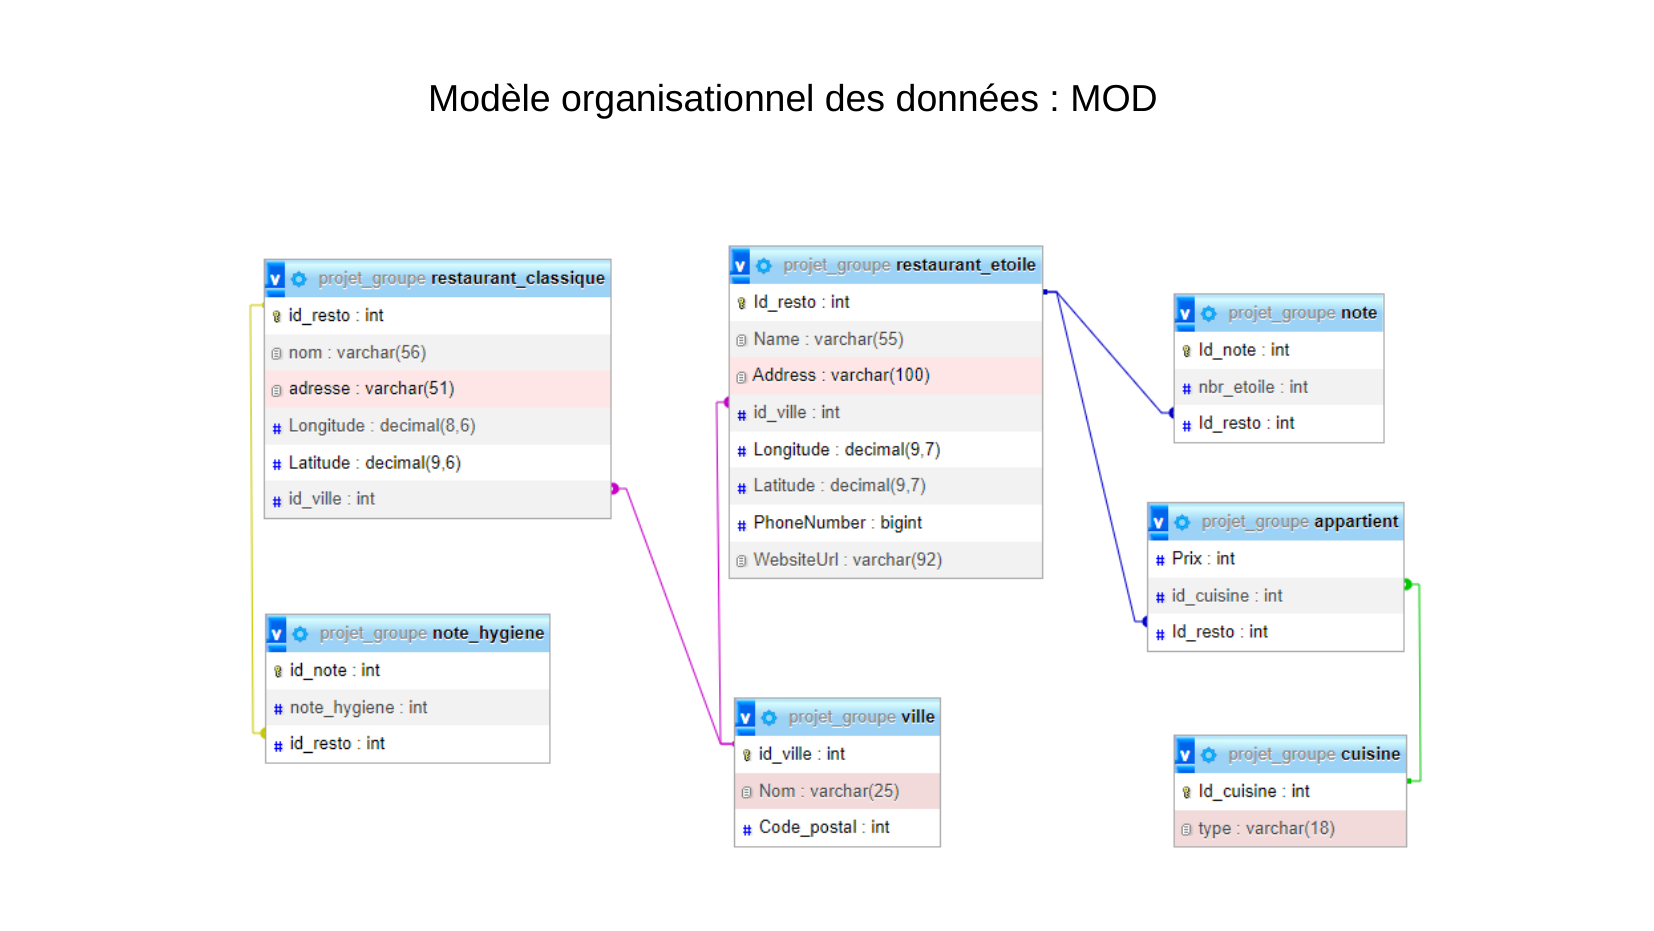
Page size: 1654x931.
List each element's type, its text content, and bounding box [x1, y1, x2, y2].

text_box Modèle organisationnel des données : MOD [413, 70, 1329, 296]
picture [216, 203, 1438, 857]
